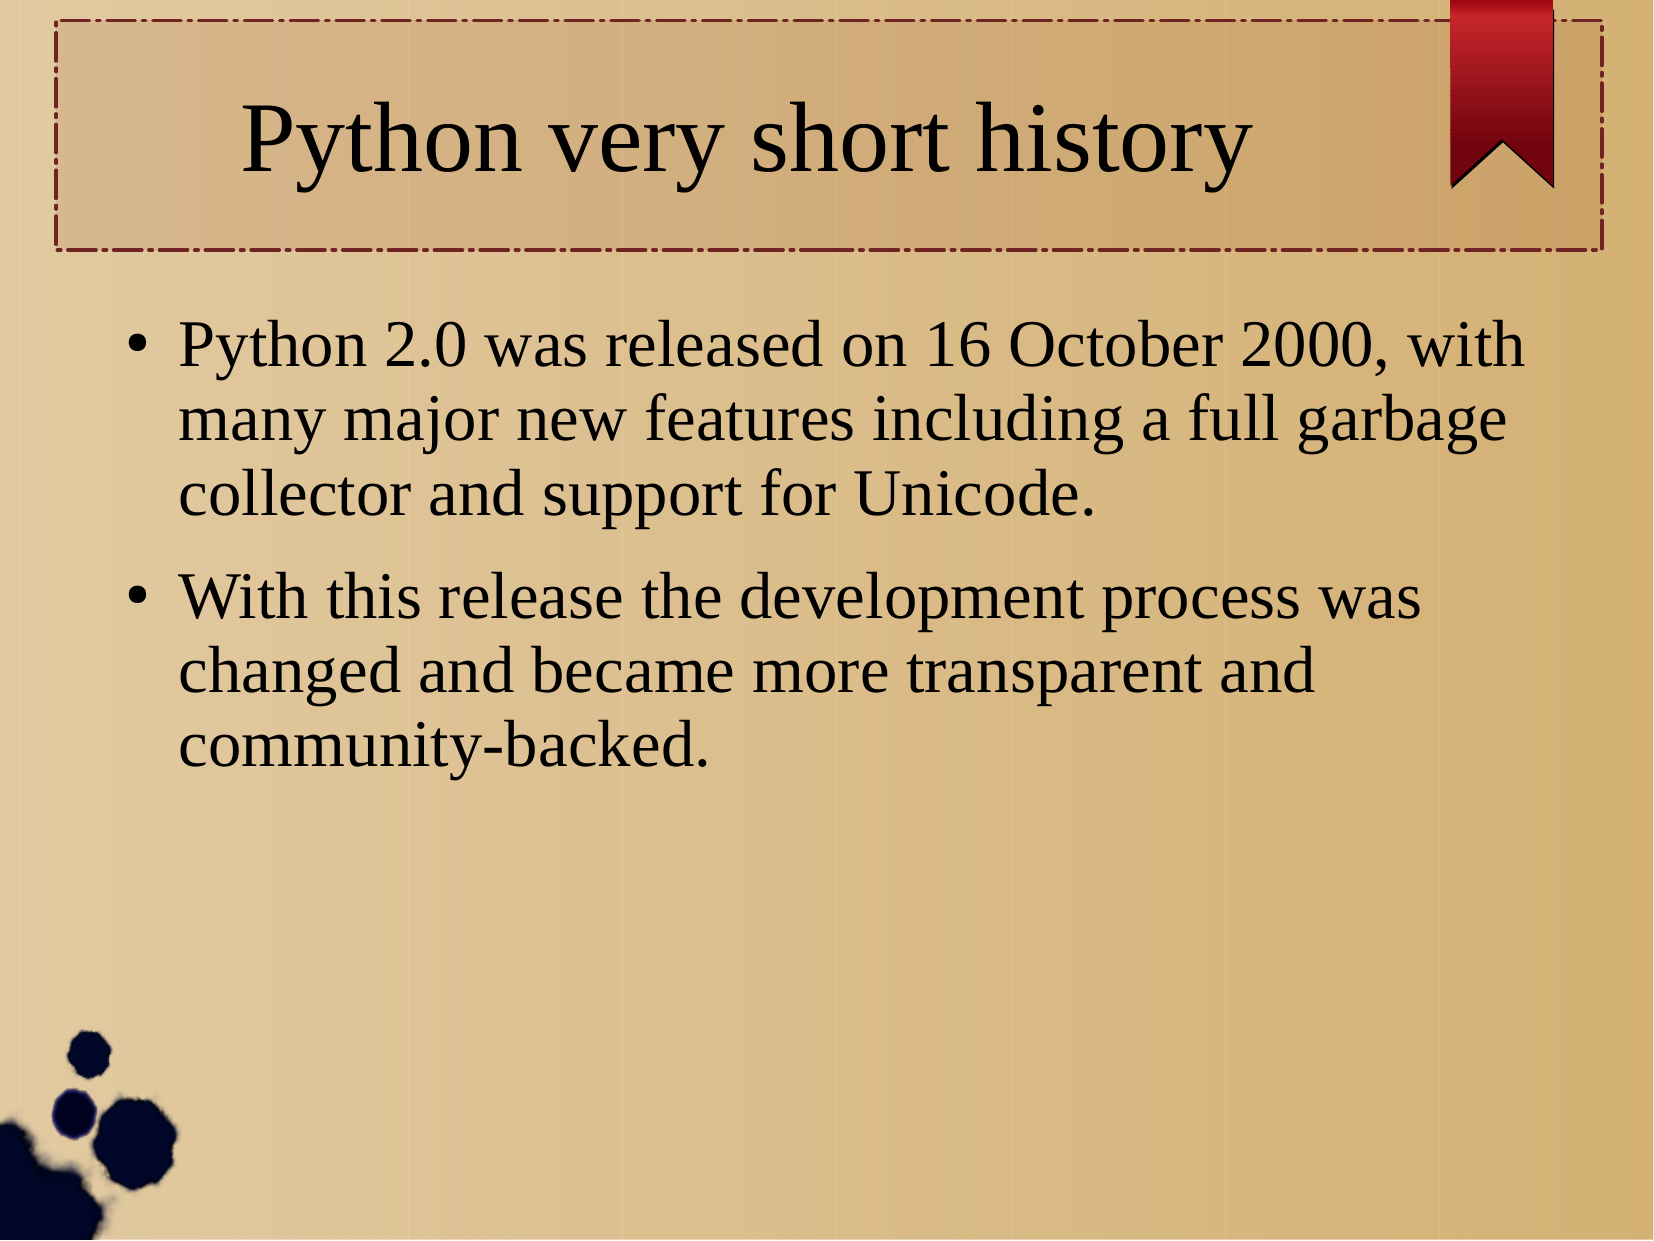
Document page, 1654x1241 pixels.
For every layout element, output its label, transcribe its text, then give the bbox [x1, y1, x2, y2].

list Python 2.0 was released on 16 October 2000, with many major new features including a full garbage collector and support for Unicode. With this release the development process was changed and became more transparent and community-backed. [107, 307, 1556, 1195]
title Python very short history [82, 47, 1412, 229]
